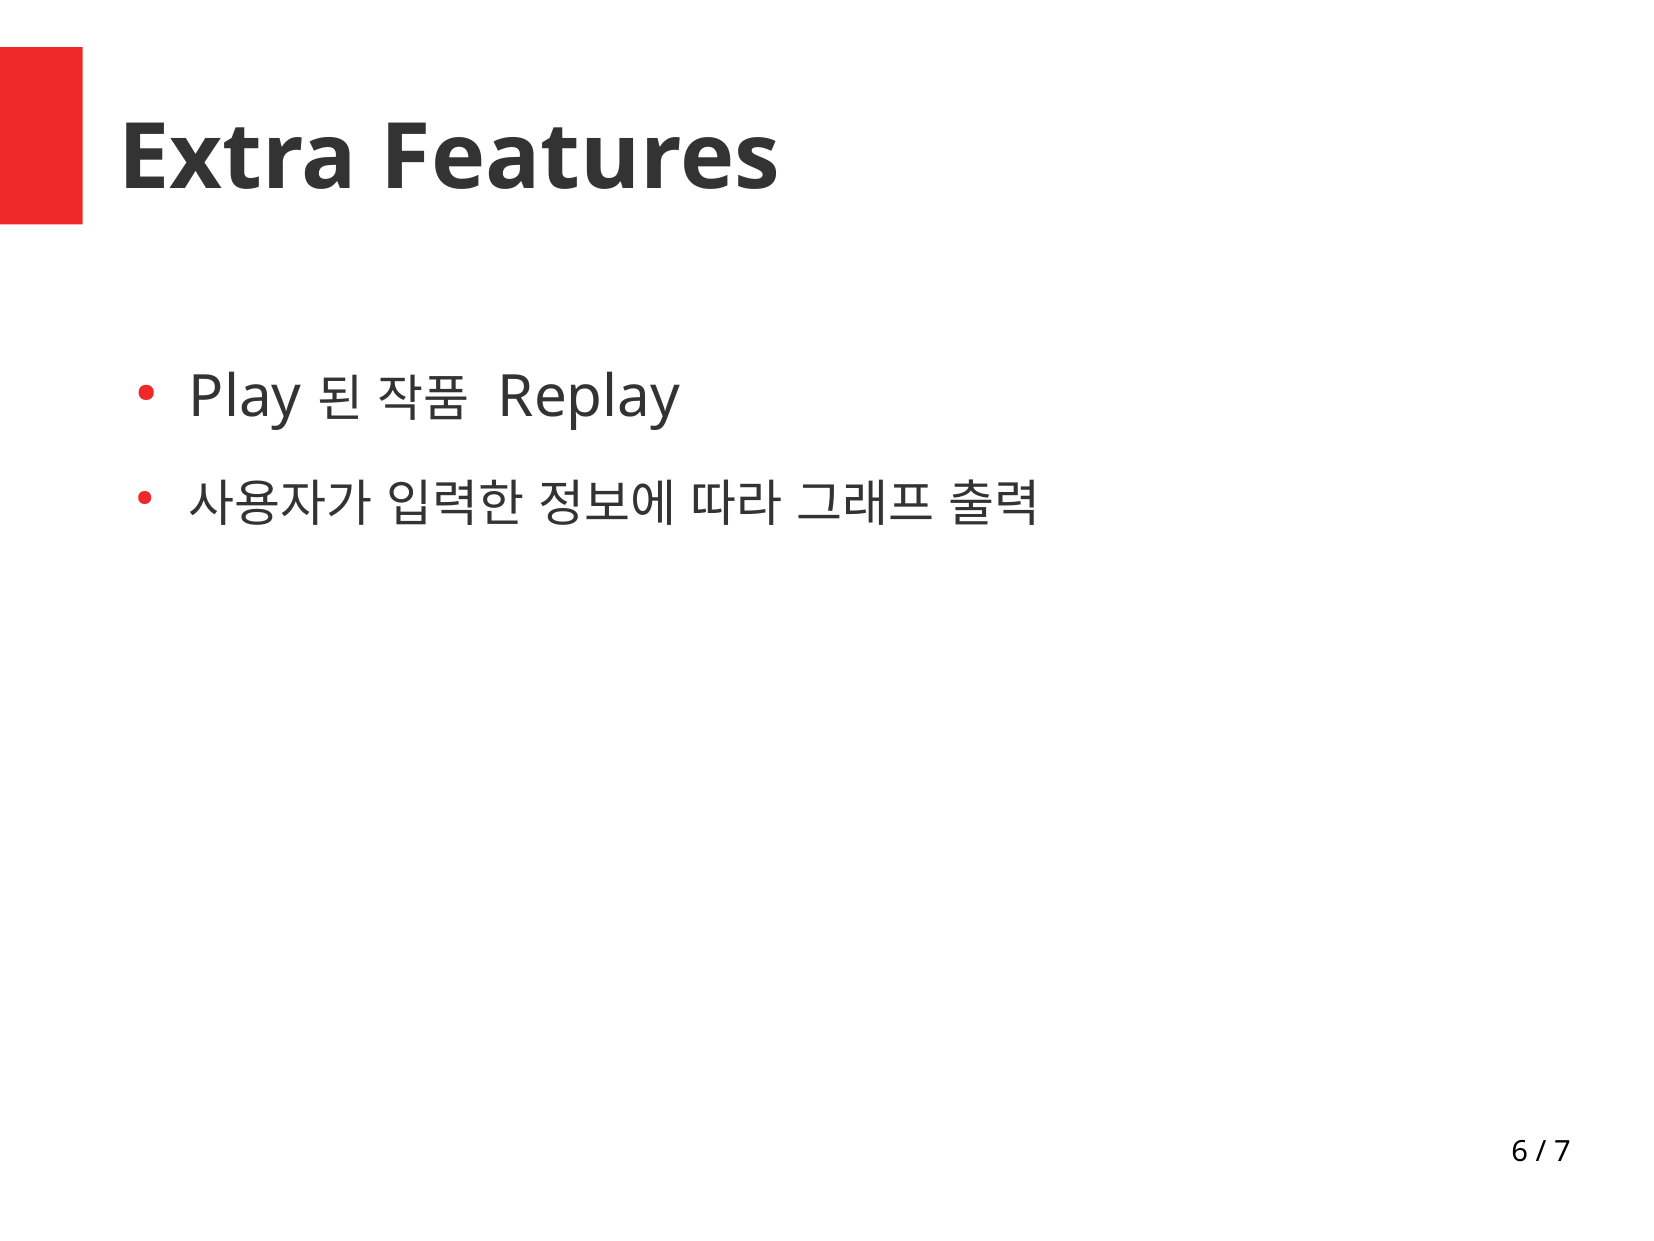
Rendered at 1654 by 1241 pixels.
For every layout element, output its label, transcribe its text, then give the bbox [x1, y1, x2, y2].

list Play된 작품 Replay 사용자가 입력한 정보에 따라 그래프 출력 [118, 354, 1536, 1074]
title Extra Features [118, 49, 1571, 257]
